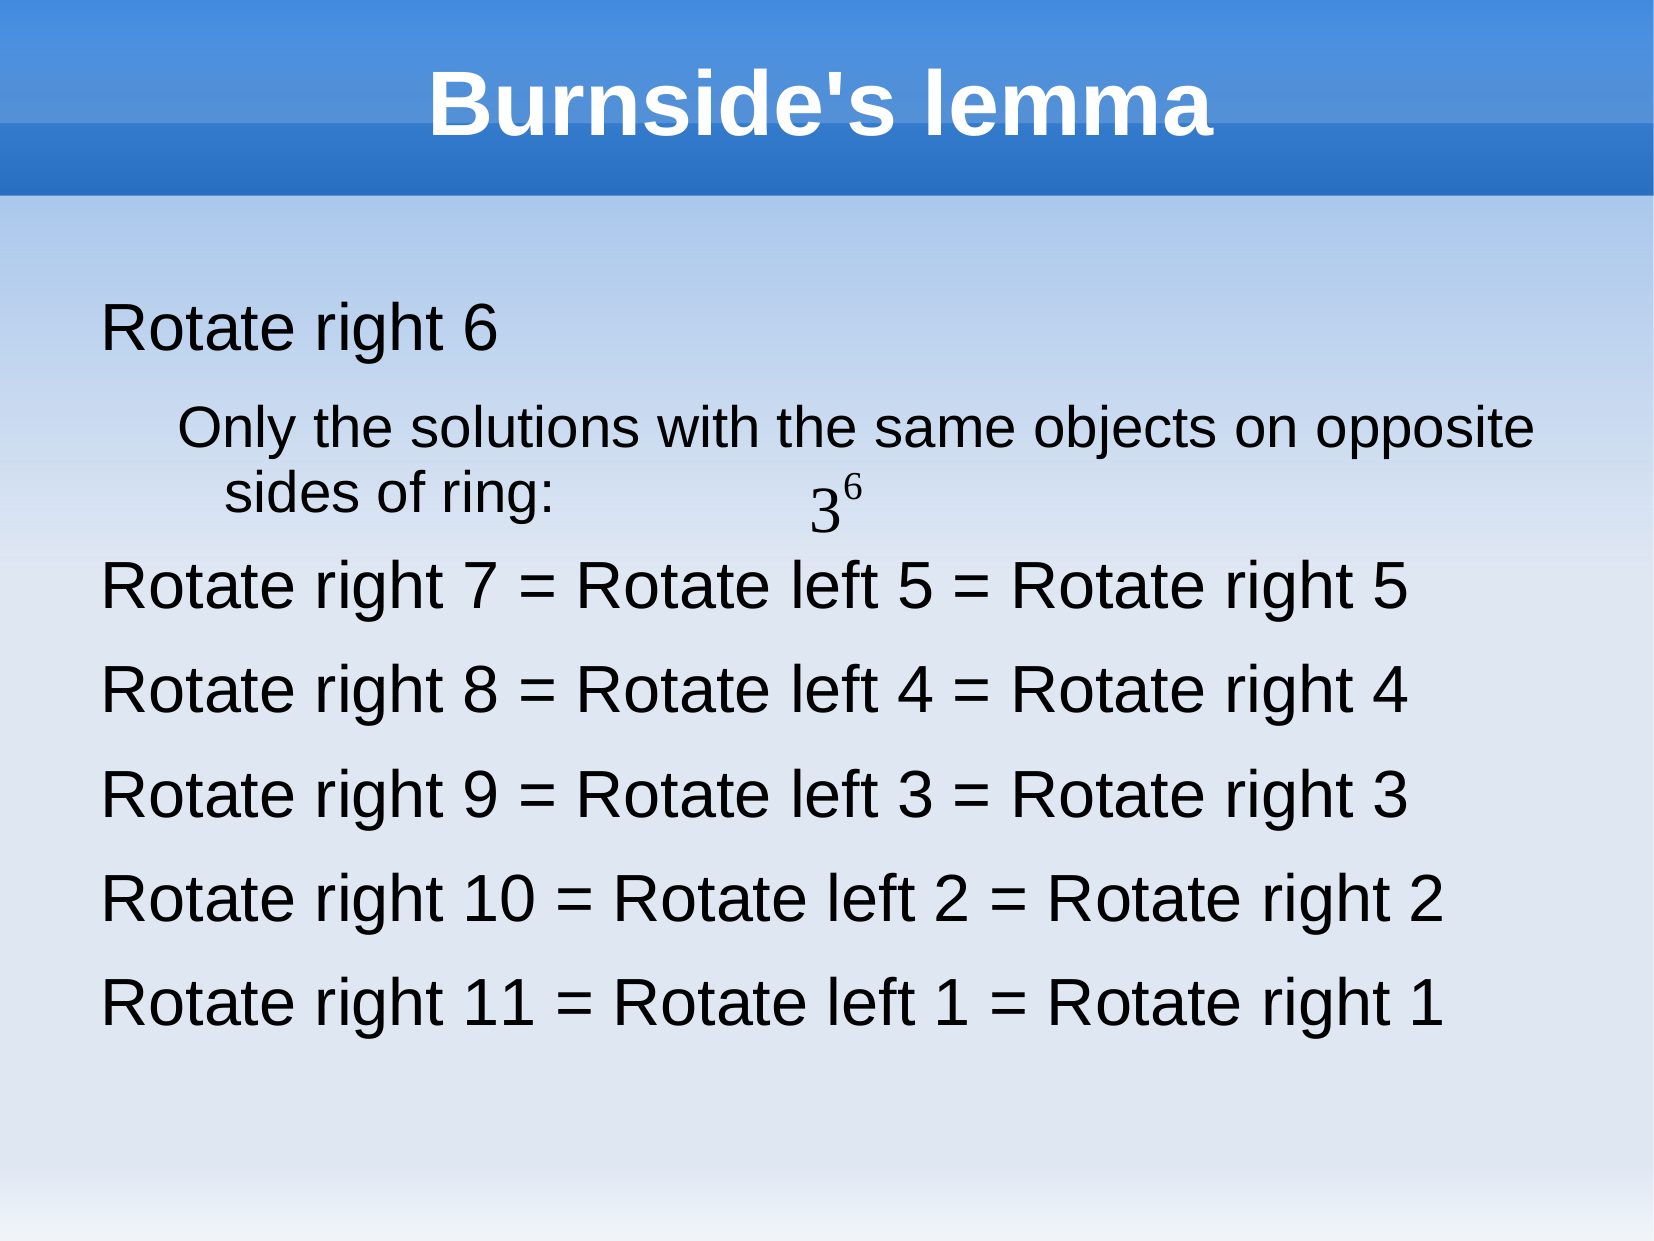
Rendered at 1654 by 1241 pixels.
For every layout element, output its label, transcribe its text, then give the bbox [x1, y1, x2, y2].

title Burnside's lemma [76, 0, 1565, 208]
list Rotate right 6 Only the solutions with the same objects on opposite sides of ring: Rotate right 7 = Rotate left 5 = Rotate right 5 Rotate right 8 = Rotate left 4 = Rotate right 4 Rotate right 9 = Rotate left 3 = Rotate right 3 Rotate right 10 = Rotate left 2 = Rotate right 2 Rotate right 11 = Rotate left 1 = Rotate right 1 [82, 290, 1571, 1105]
chart [803, 462, 869, 552]
picture [0, 0, 1654, 1241]
